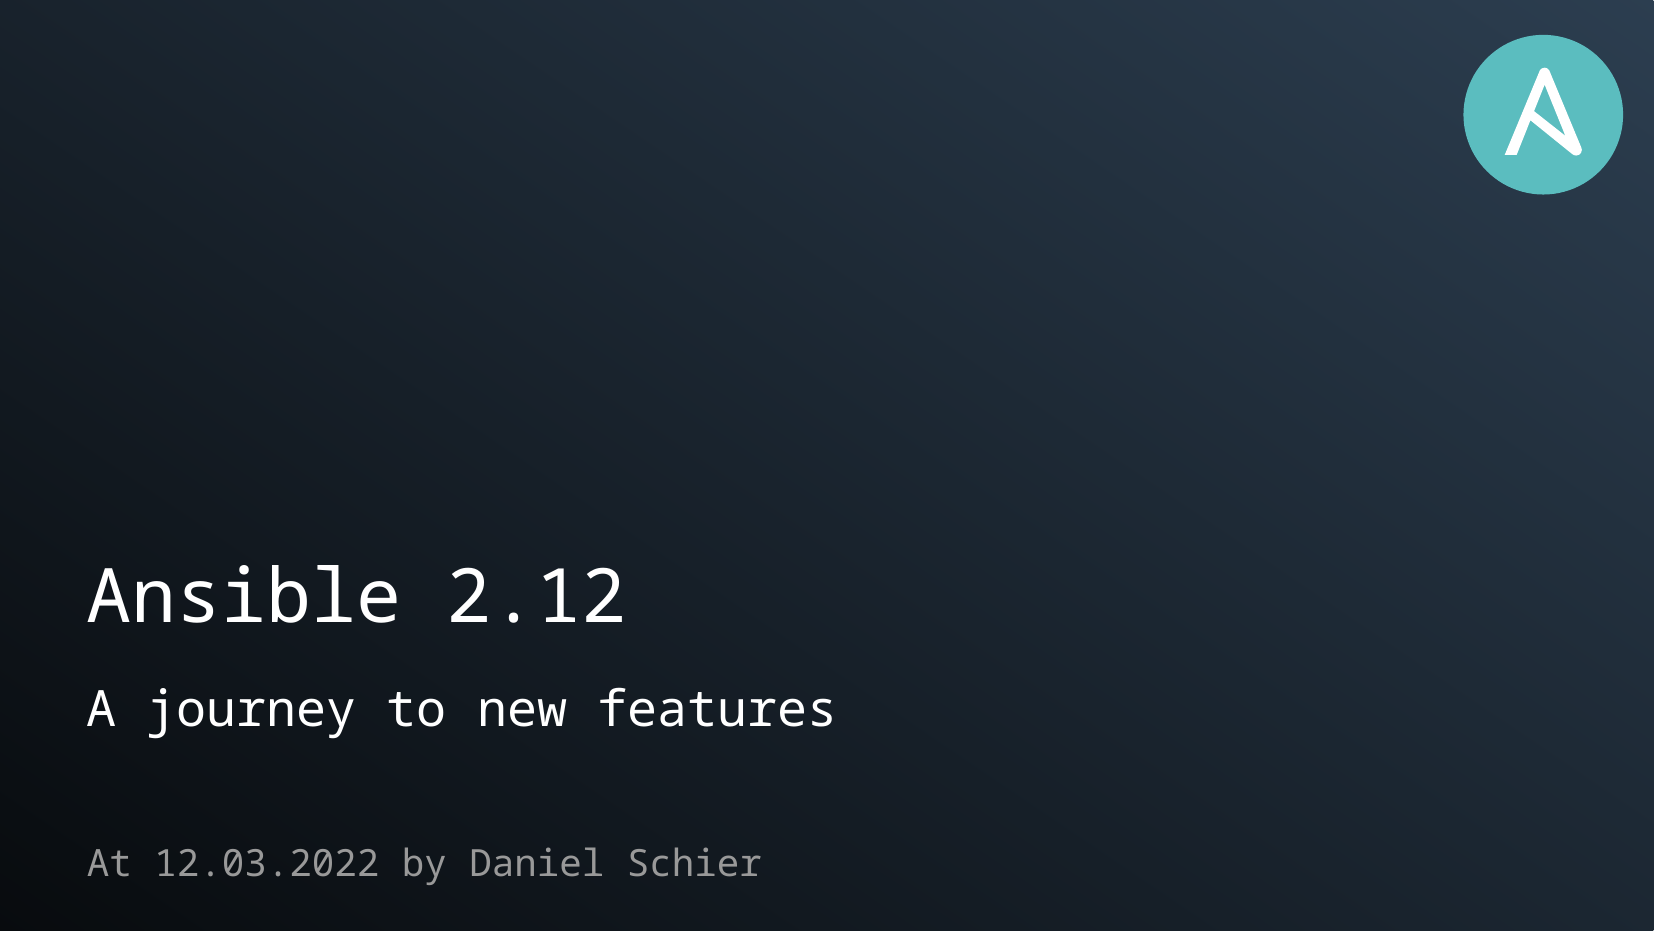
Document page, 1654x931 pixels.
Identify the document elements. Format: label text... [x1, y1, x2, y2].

title At 12.03.2022 by Daniel Schier [86, 825, 1576, 901]
title A journey to new features [86, 675, 1576, 739]
title Ansible 2.12 [86, 525, 1576, 663]
